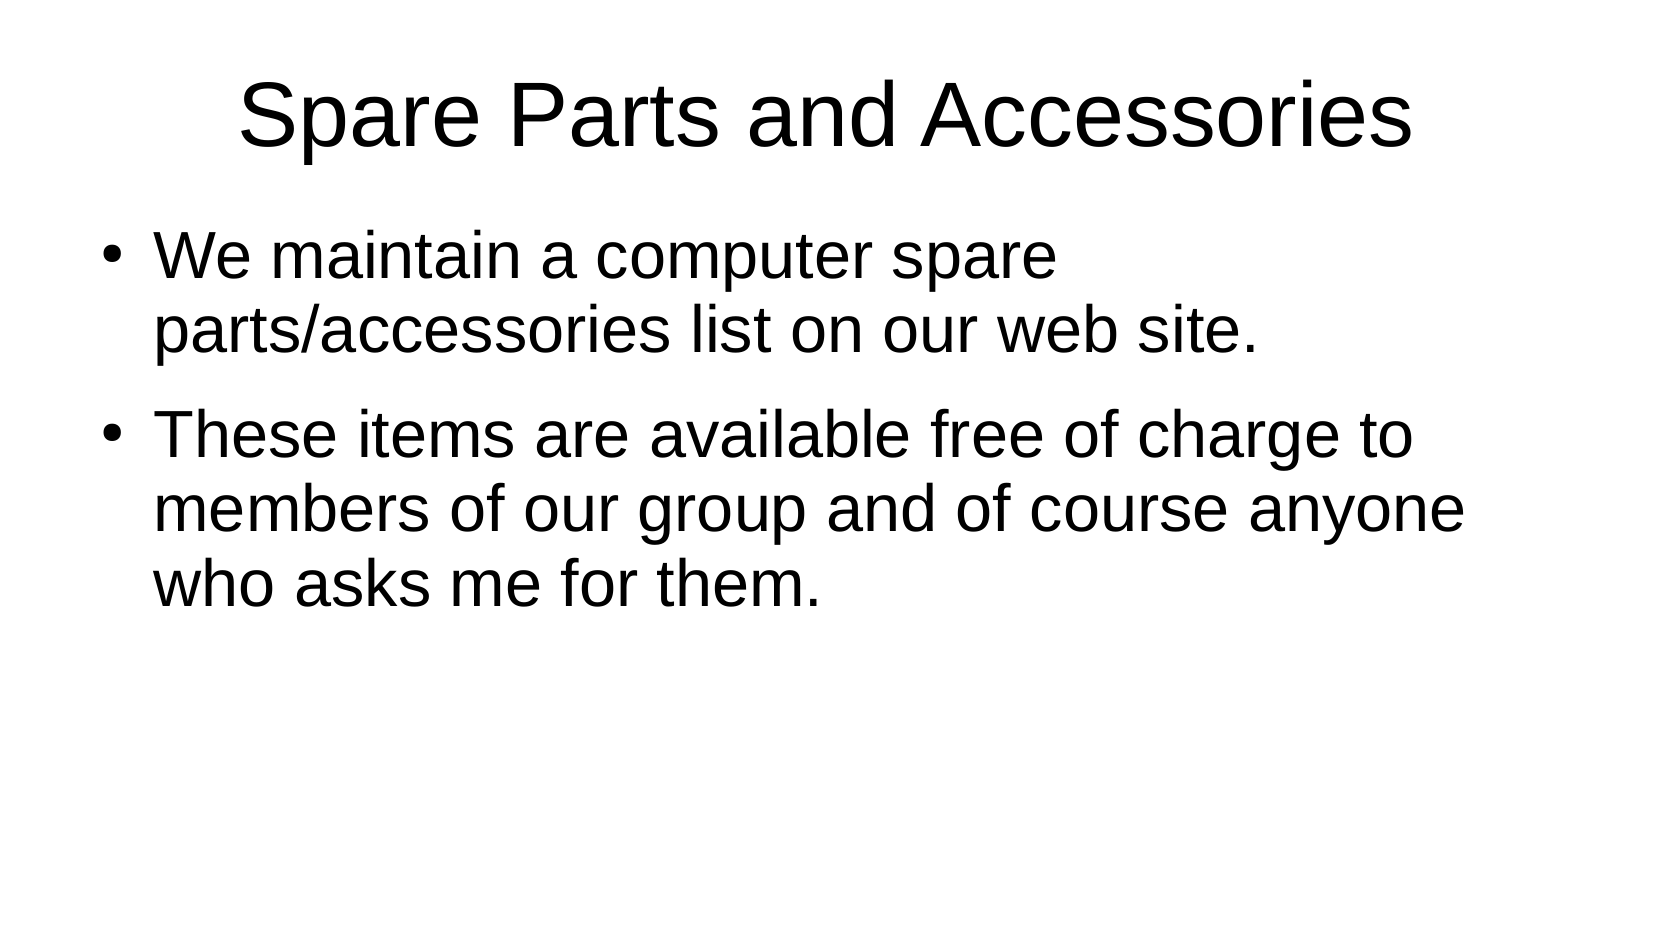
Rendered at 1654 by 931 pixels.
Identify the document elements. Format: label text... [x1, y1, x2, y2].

title Spare Parts and Accessories [82, 37, 1571, 193]
list We maintain a computer spare parts/accessories list on our web site. These items are available free of charge to members of our group and of course anyone who asks me for them. [82, 217, 1571, 758]
